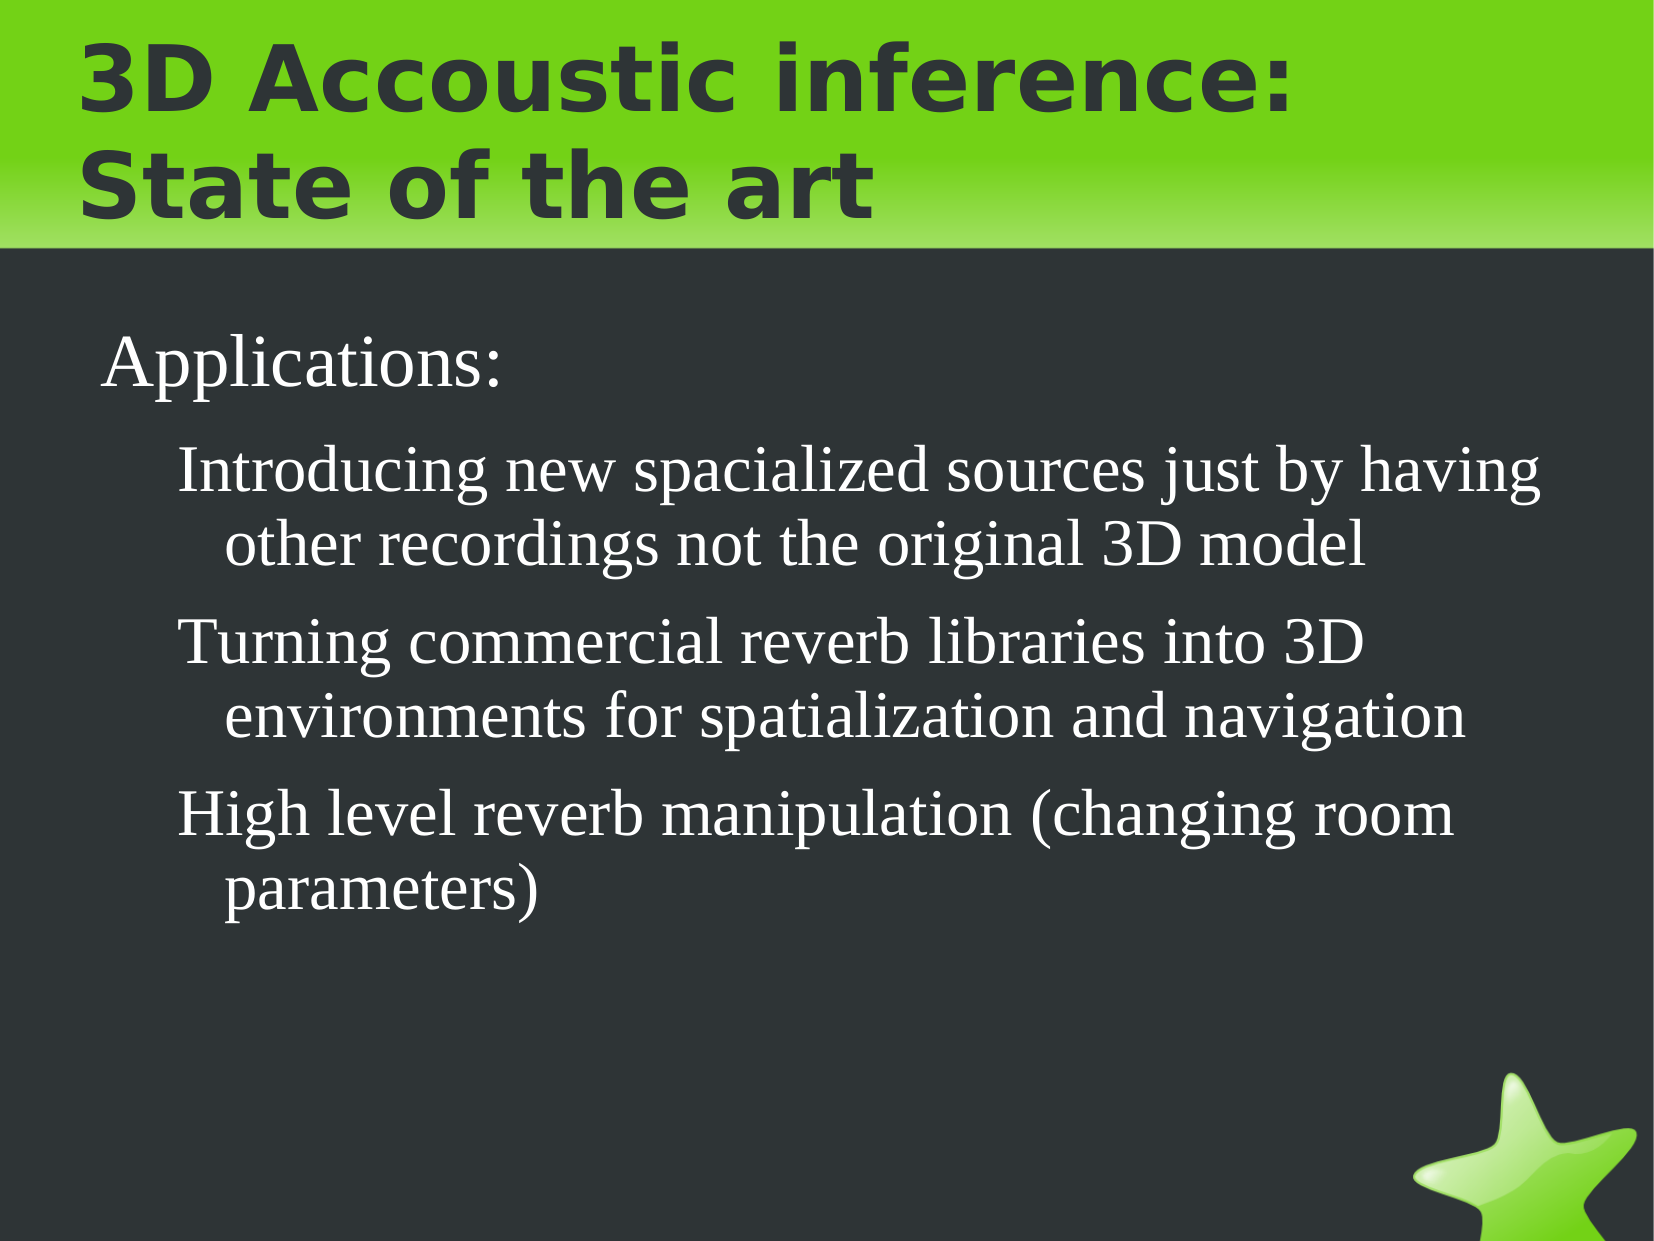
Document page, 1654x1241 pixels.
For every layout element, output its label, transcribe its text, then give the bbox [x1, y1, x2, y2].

list Applications: Introducing new spacialized sources just by having other recordings not the original 3D model Turning commercial reverb libraries into 3D environments for spatialization and navigation High level reverb manipulation (changing room parameters) [82, 319, 1571, 1124]
title 3D Accoustic inference: State of the art [76, 25, 1565, 240]
picture [0, 0, 1654, 1241]
